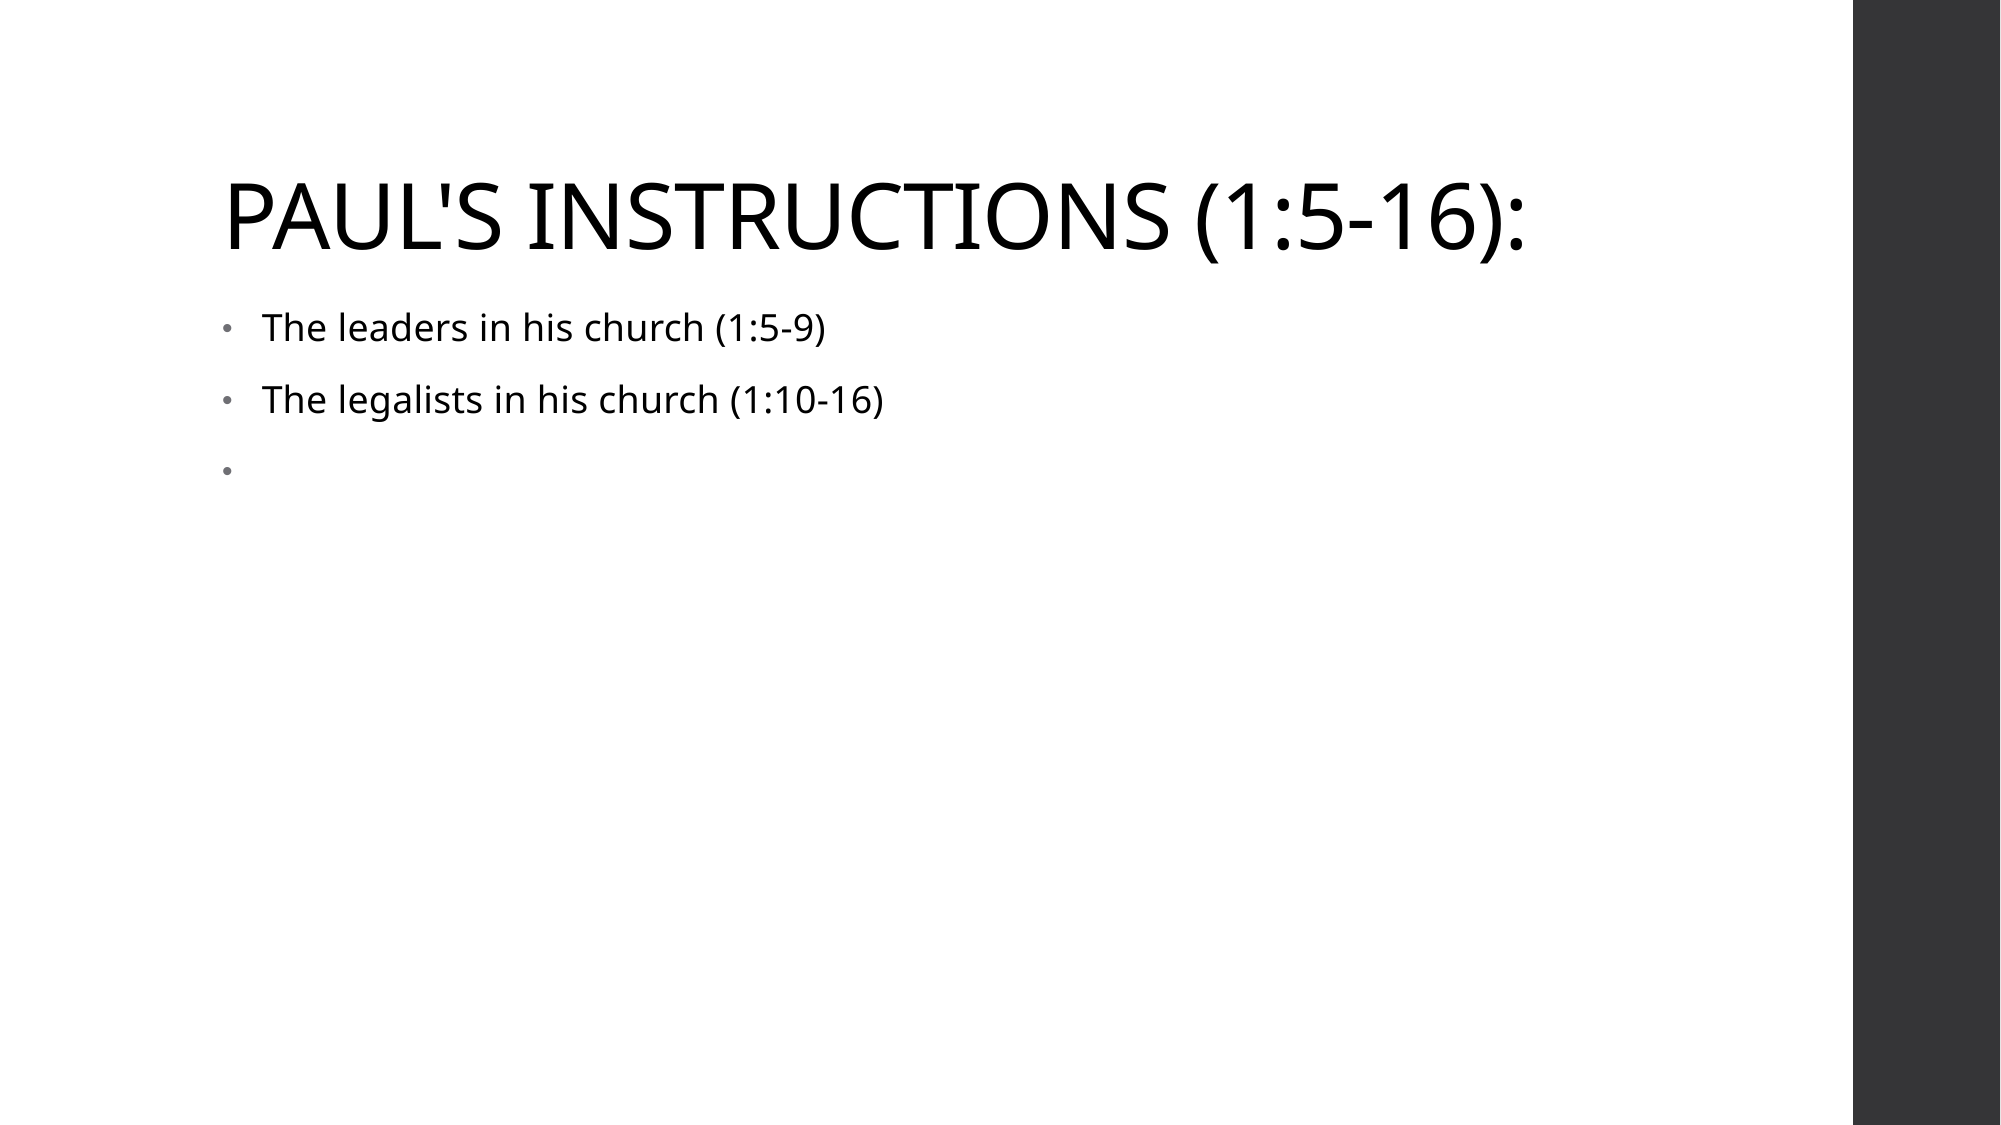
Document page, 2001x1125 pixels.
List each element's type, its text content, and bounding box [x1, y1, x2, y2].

list The leaders in his church (1:5-9) The legalists in his church (1:10-16) [206, 299, 1617, 1014]
title PAUL'S INSTRUCTIONS (1:5-16): [206, 60, 1797, 278]
